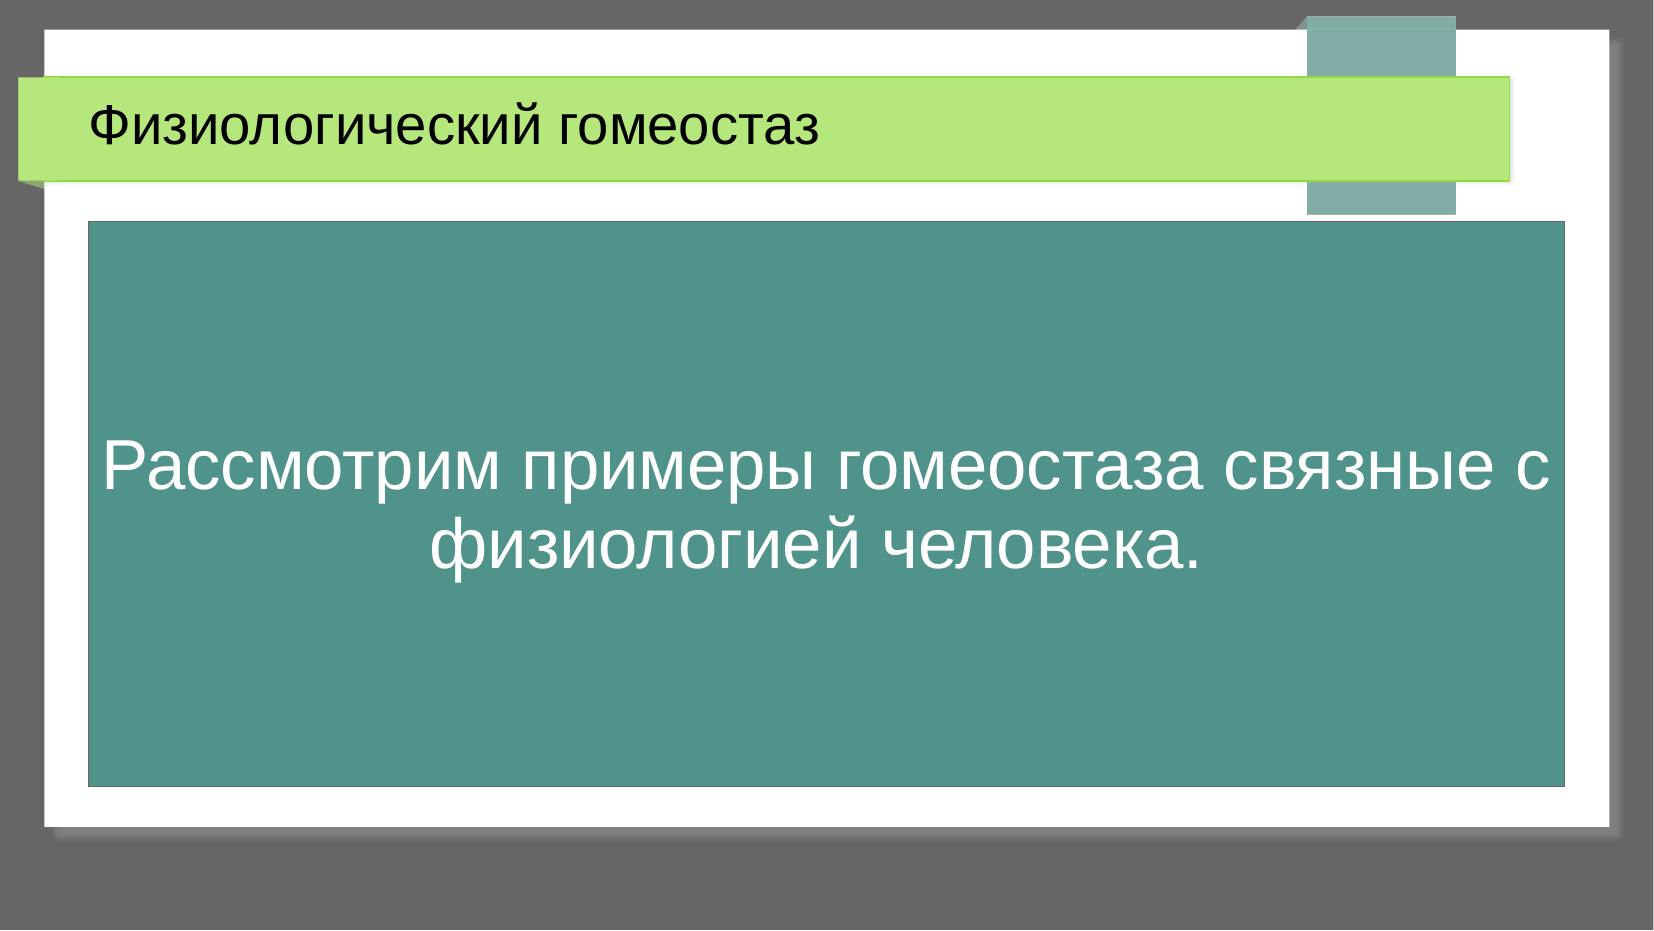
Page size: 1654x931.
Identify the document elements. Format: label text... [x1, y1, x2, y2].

table_header Рассмотрим примеры гомеостаза связные с физиологией человека. [89, 222, 1564, 786]
title Физиологический гомеостаз [88, 73, 1506, 178]
